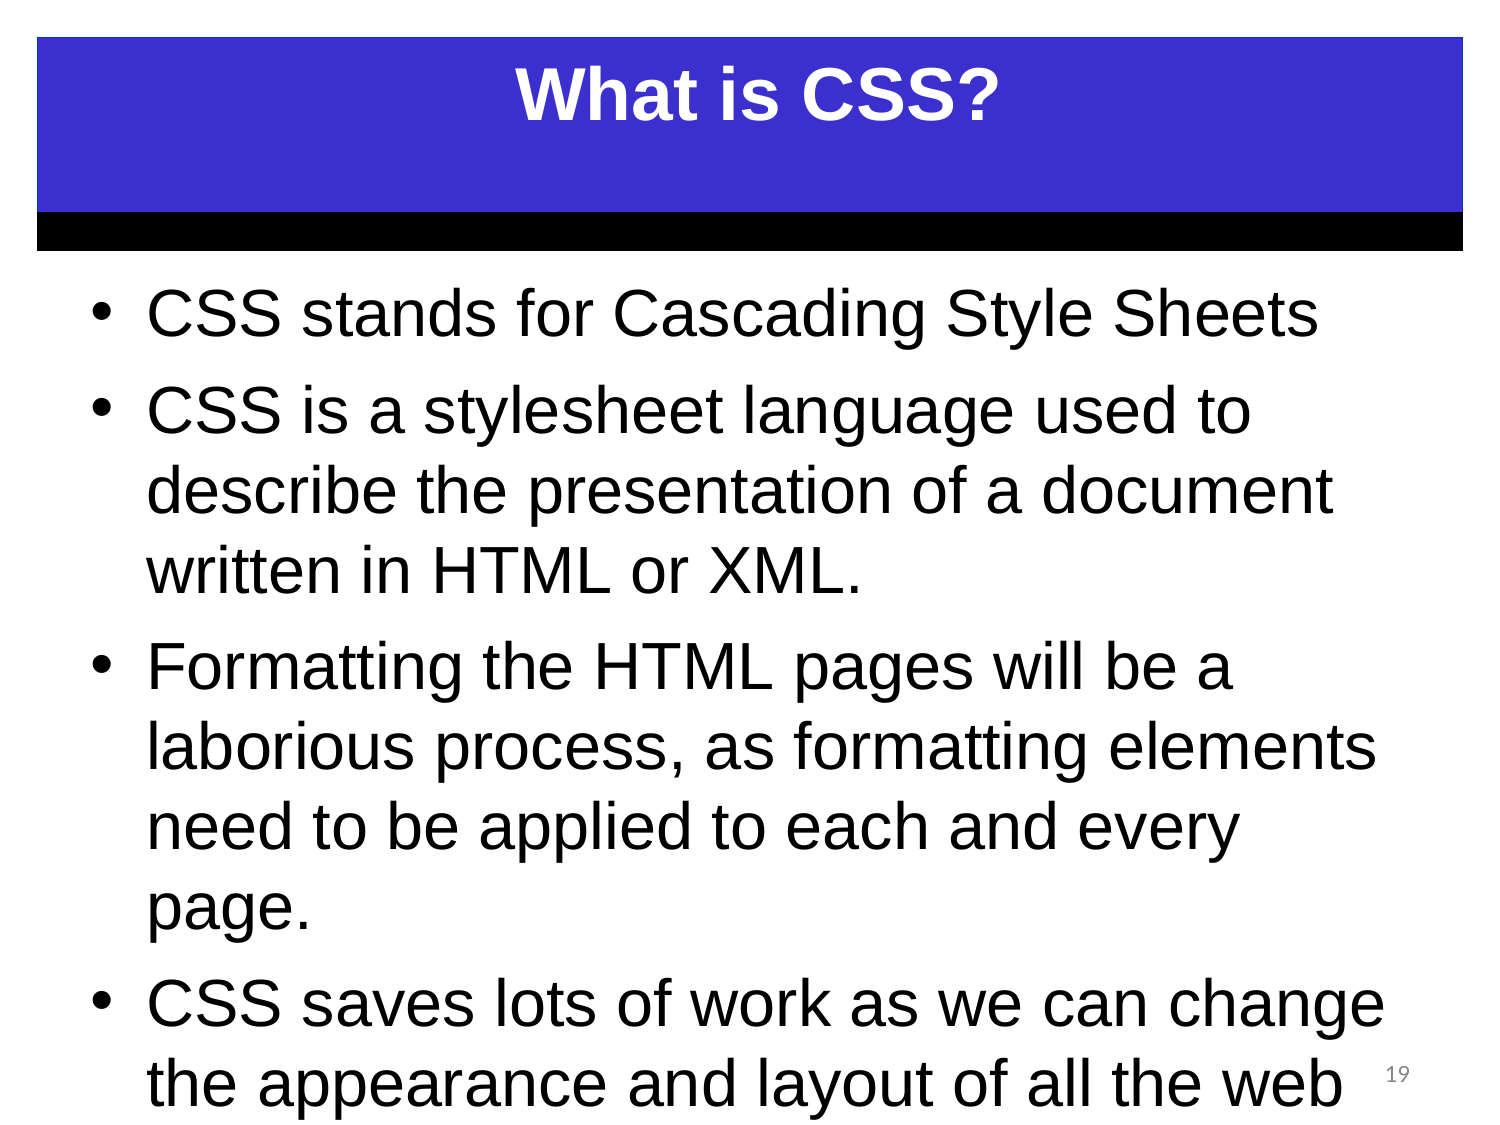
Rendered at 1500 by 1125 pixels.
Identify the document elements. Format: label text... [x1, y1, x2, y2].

list What is CSS? [50, 37, 1450, 213]
text_box <number> [1074, 1042, 1426, 1103]
list CSS stands for Cascading Style Sheets CSS is a stylesheet language used to describe the presentation of a document written in HTML or XML. Formatting the HTML pages will be a laborious process, as formatting elements need to be applied to each and every page. CSS saves lots of work as we can change the appearance and layout of all the web pages by editing just one single CSS file. [75, 262, 1426, 1005]
